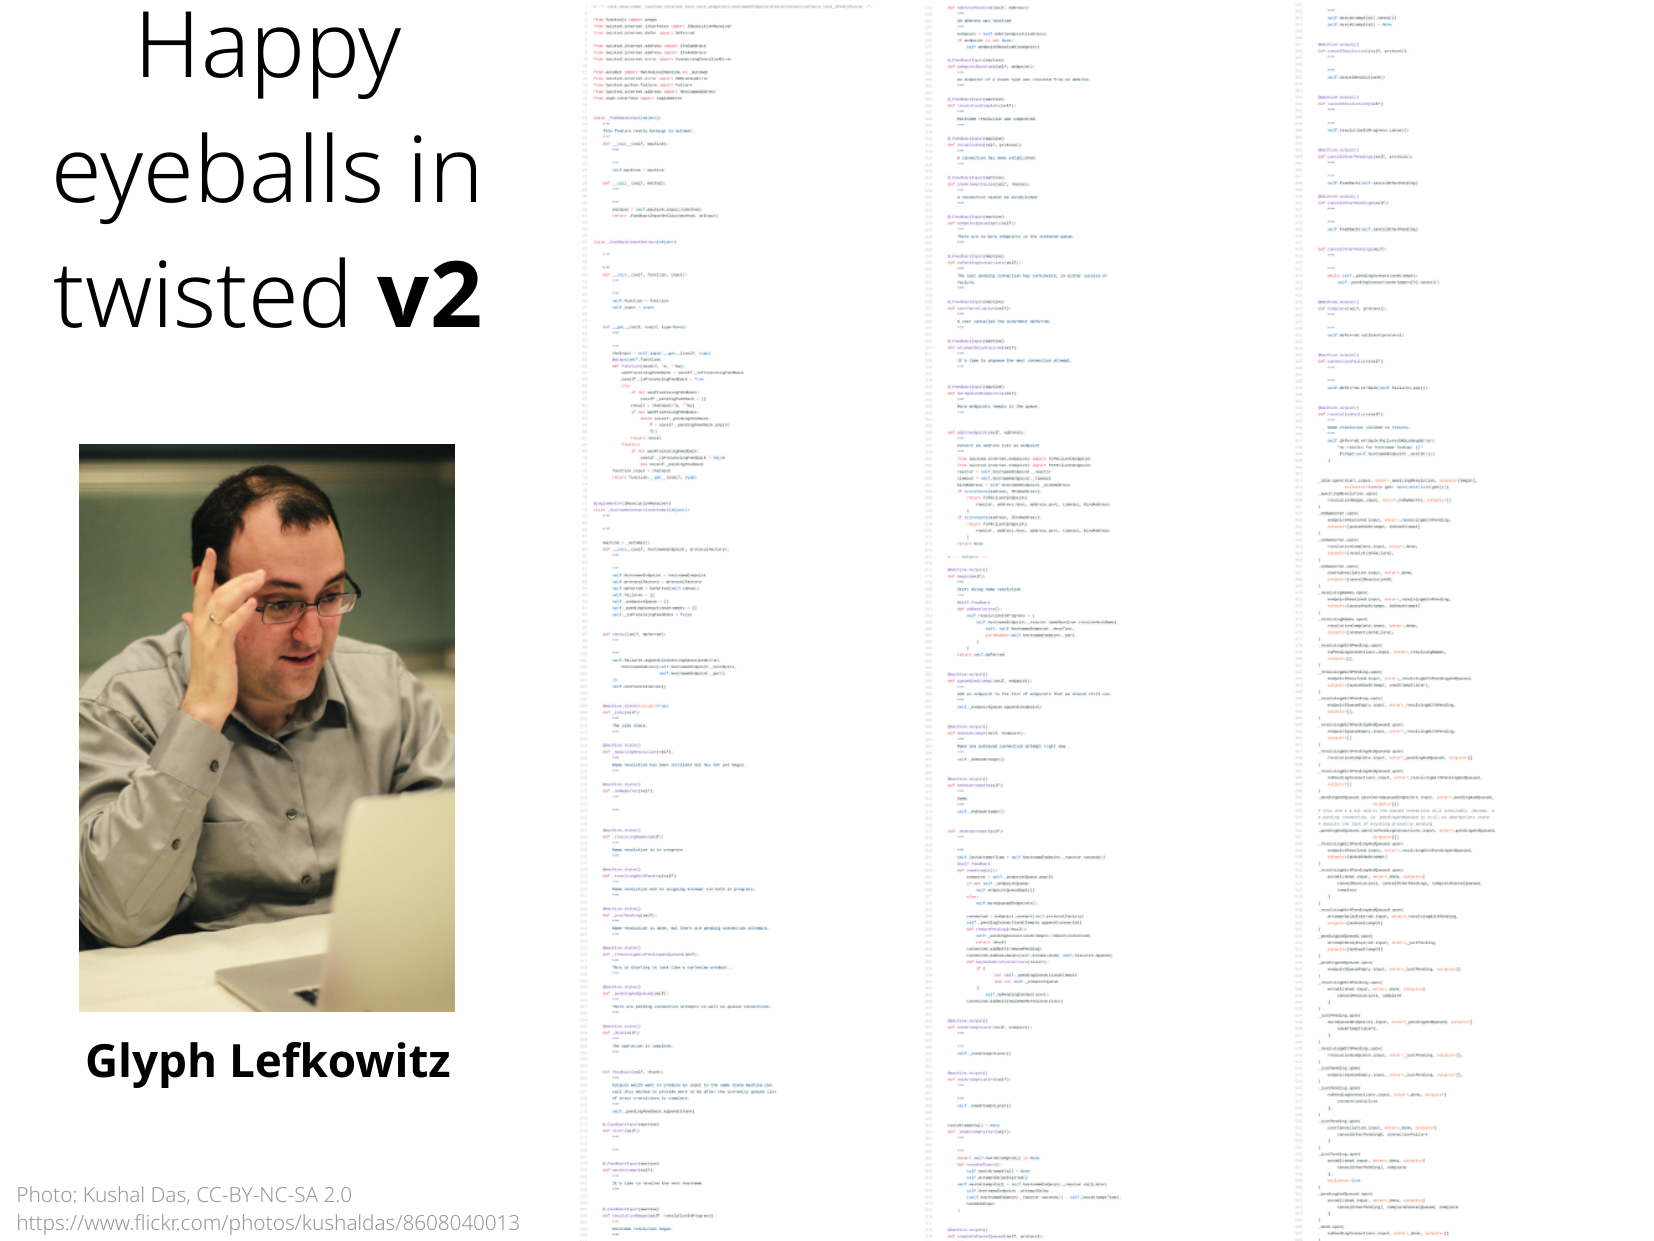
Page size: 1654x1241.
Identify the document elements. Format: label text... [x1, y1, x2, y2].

picture [919, 5, 1239, 1241]
title Happy eyeballs in twisted v2 [0, 0, 566, 516]
picture [1289, 2, 1613, 1241]
picture [574, 4, 894, 1241]
picture [79, 444, 455, 1012]
text_box Glyph Lefkowitz [70, 1021, 490, 1142]
text_box Photo: Kushal Das, CC-BY-NC-SA 2.0 https://www.flickr.com/photos/kushaldas/8608040013 [1, 1172, 718, 1238]
